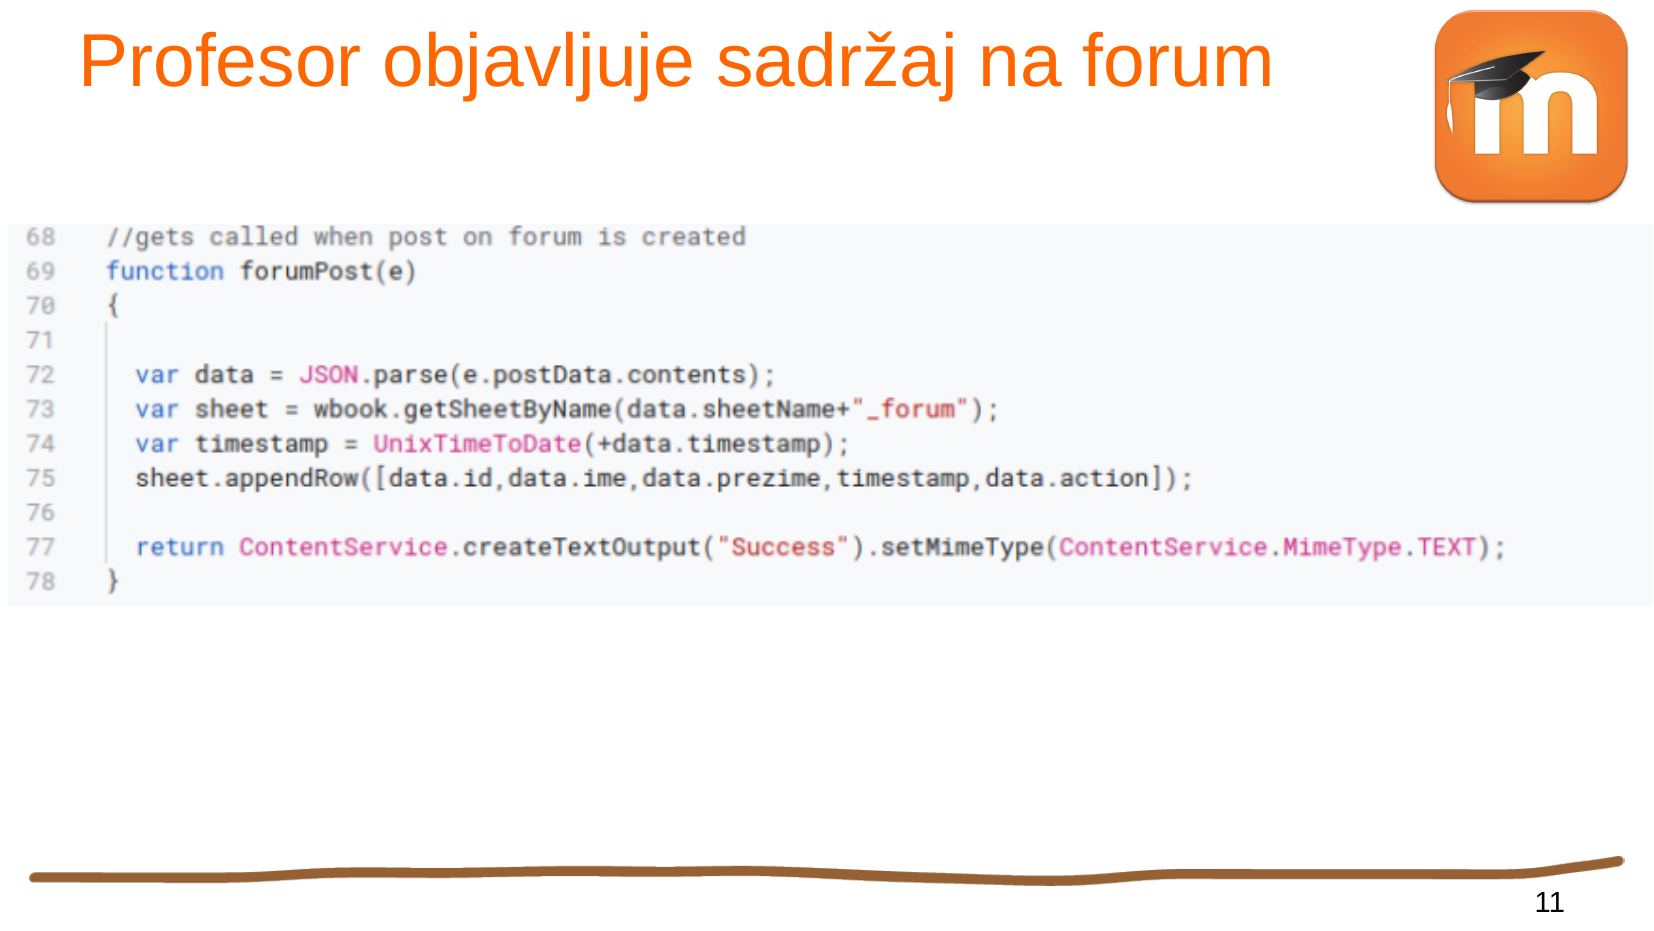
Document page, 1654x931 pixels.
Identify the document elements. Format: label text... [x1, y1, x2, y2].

picture [1425, 0, 1637, 212]
picture [29, 856, 1625, 886]
title Profesor objavljuje sadržaj na forum [0, 9, 1321, 113]
picture [8, 224, 1654, 606]
